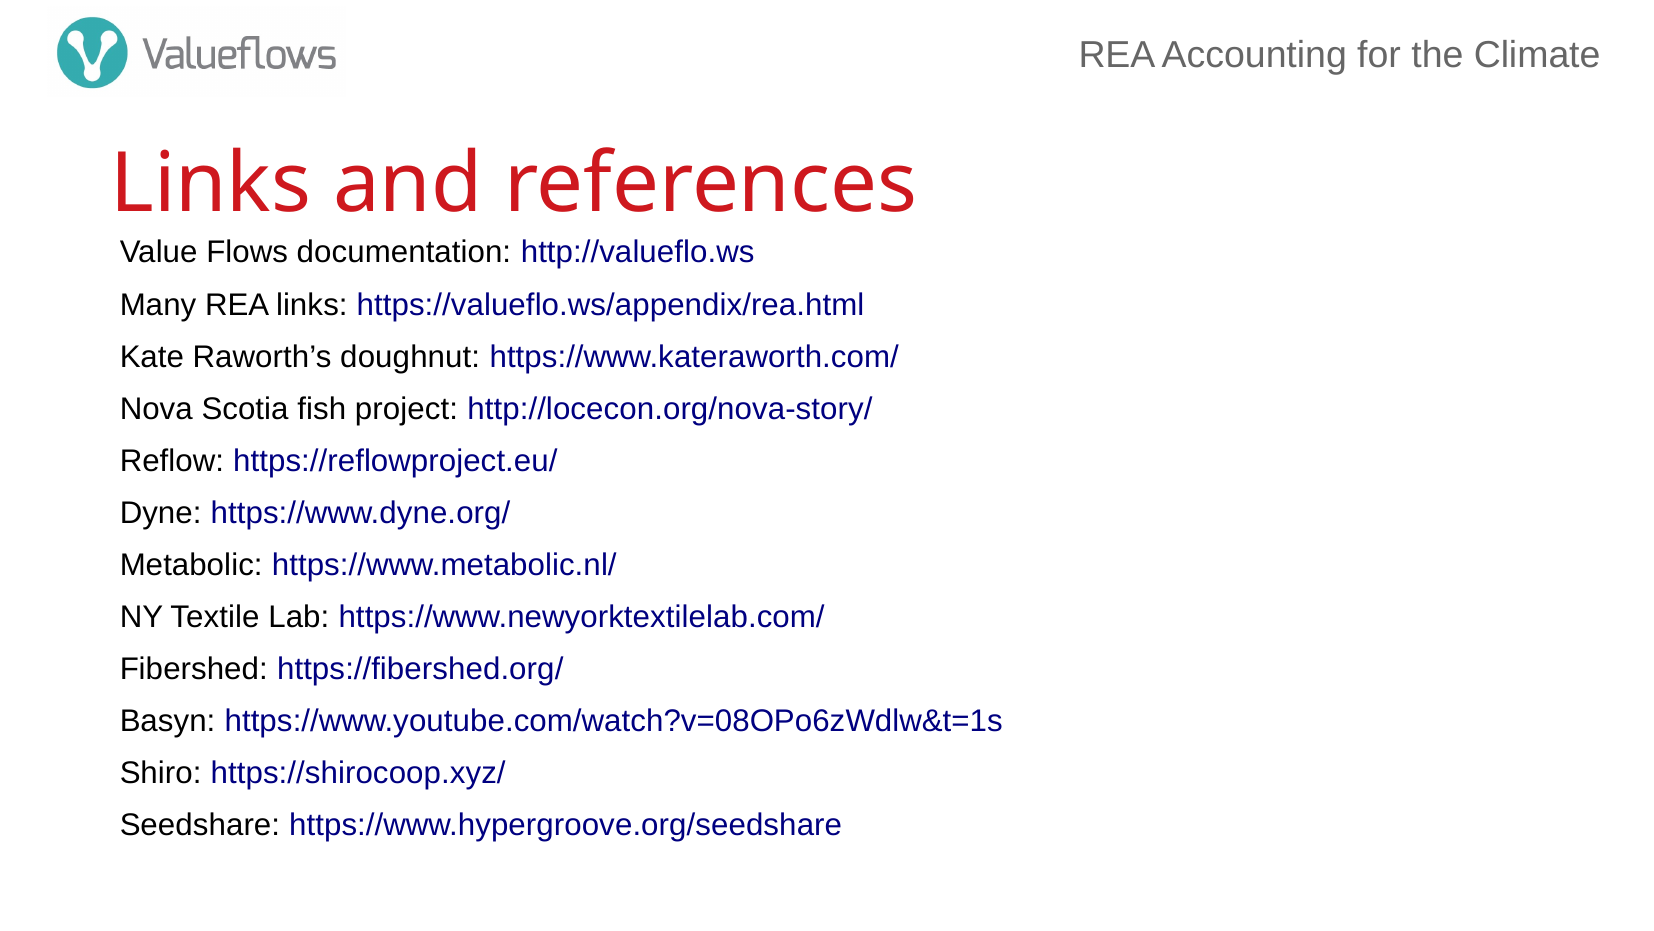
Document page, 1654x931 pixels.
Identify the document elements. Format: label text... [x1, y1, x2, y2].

picture [47, 6, 346, 97]
text_box REA Accounting for the Climate [1063, 26, 1630, 84]
text_box Links and references [95, 115, 1026, 214]
text_box Value Flows documentation: http://valueflo.ws Many REA links: https://valueflo.ws/appendix/rea.html Kate Raworth’s doughnut: https://www.kateraworth.com/ Nova Scotia fish project: http://locecon.org/nova-story/ Reflow: https://reflowproject.eu/ Dyne: https://www.dyne.org/ Metabolic: https://www.metabolic.nl/ NY Textile Lab: https://www.newyorktextilelab.com/ Fibershed: https://fibershed.org/ Basyn: https://www.youtube.com/watch?v=08OPo6zWdlw&t=1s Shiro: https://shirocoop.xyz/ Seedshare: https://www.hypergroove.org/seedshare [105, 210, 1561, 931]
